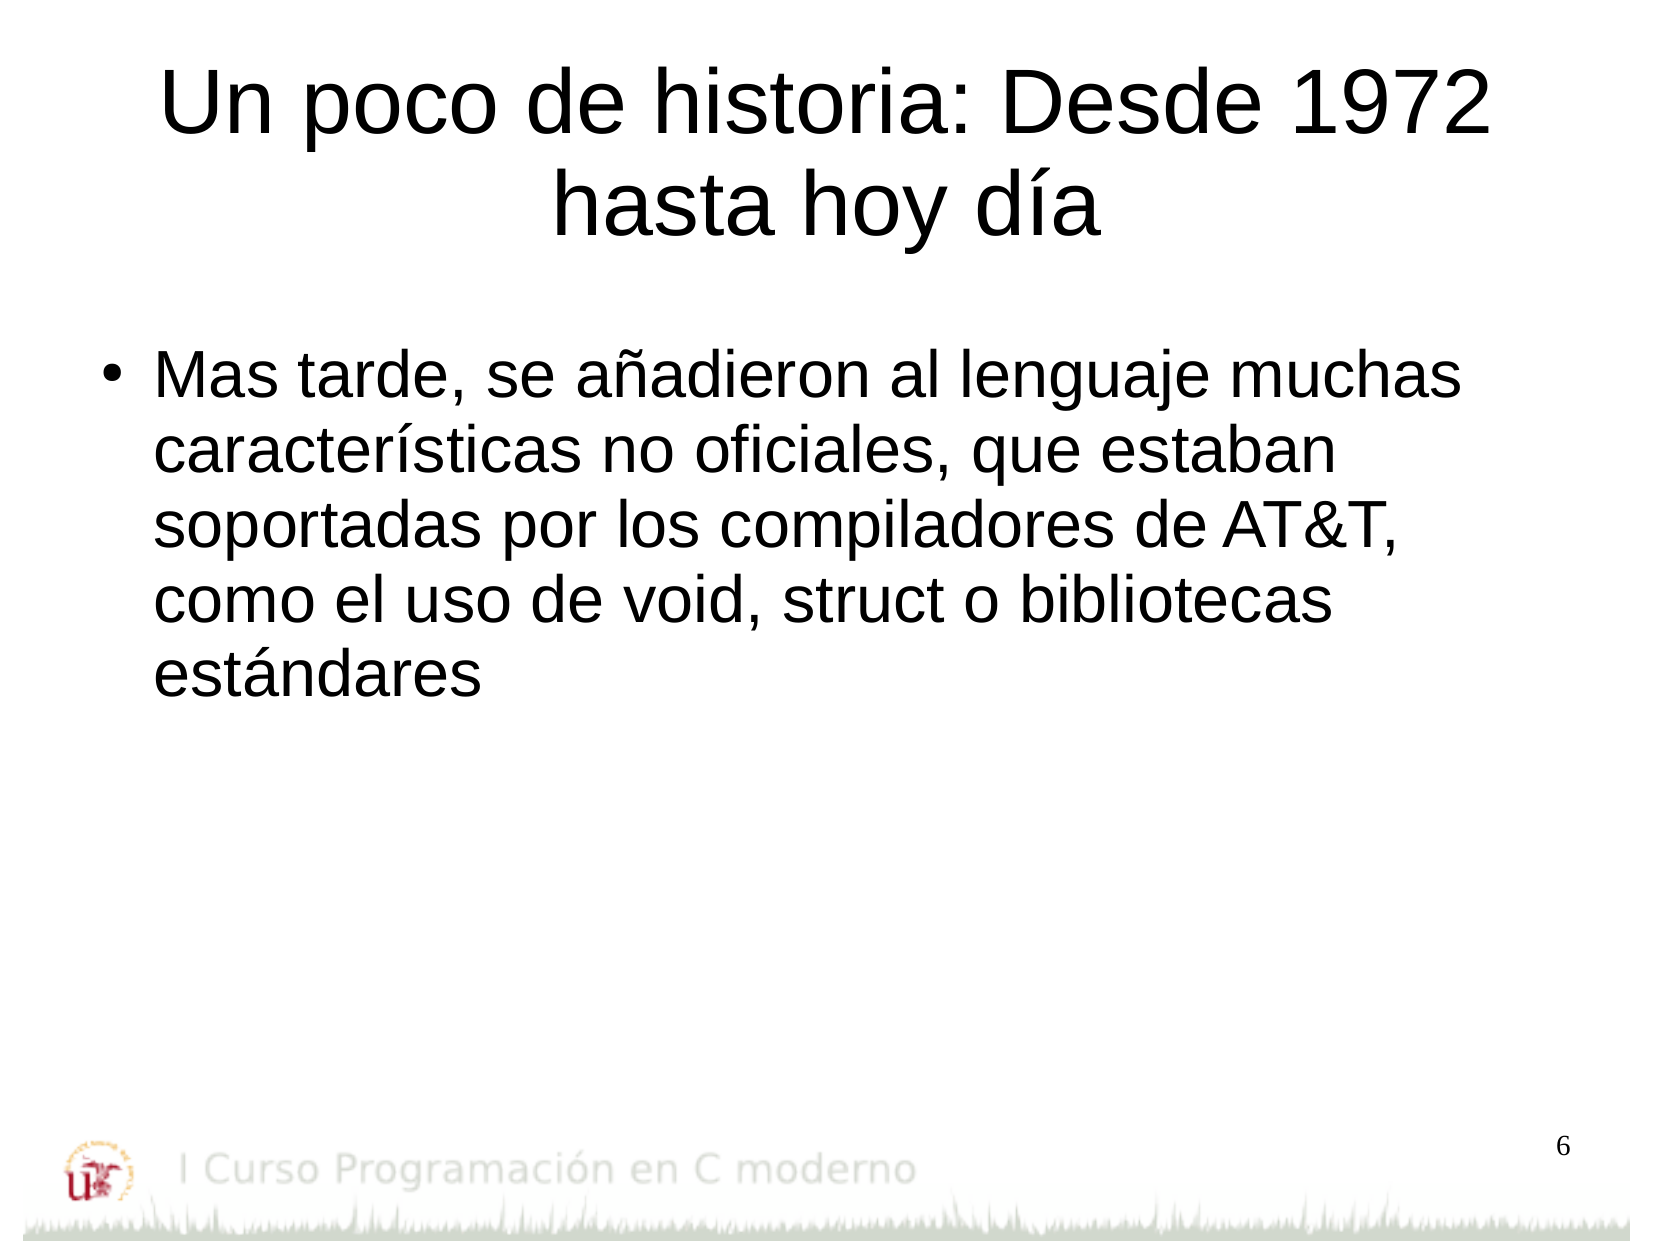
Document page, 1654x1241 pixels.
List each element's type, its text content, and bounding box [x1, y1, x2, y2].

list Mas tarde, se añadieron al lenguaje muchas características no oficiales, que estaban soportadas por los compiladores de AT&T, como el uso de void, struct o bibliotecas estándares [82, 337, 1538, 1057]
title Un poco de historia: Desde 1972 hasta hoy día [82, 49, 1571, 257]
picture [23, 1136, 1630, 1241]
